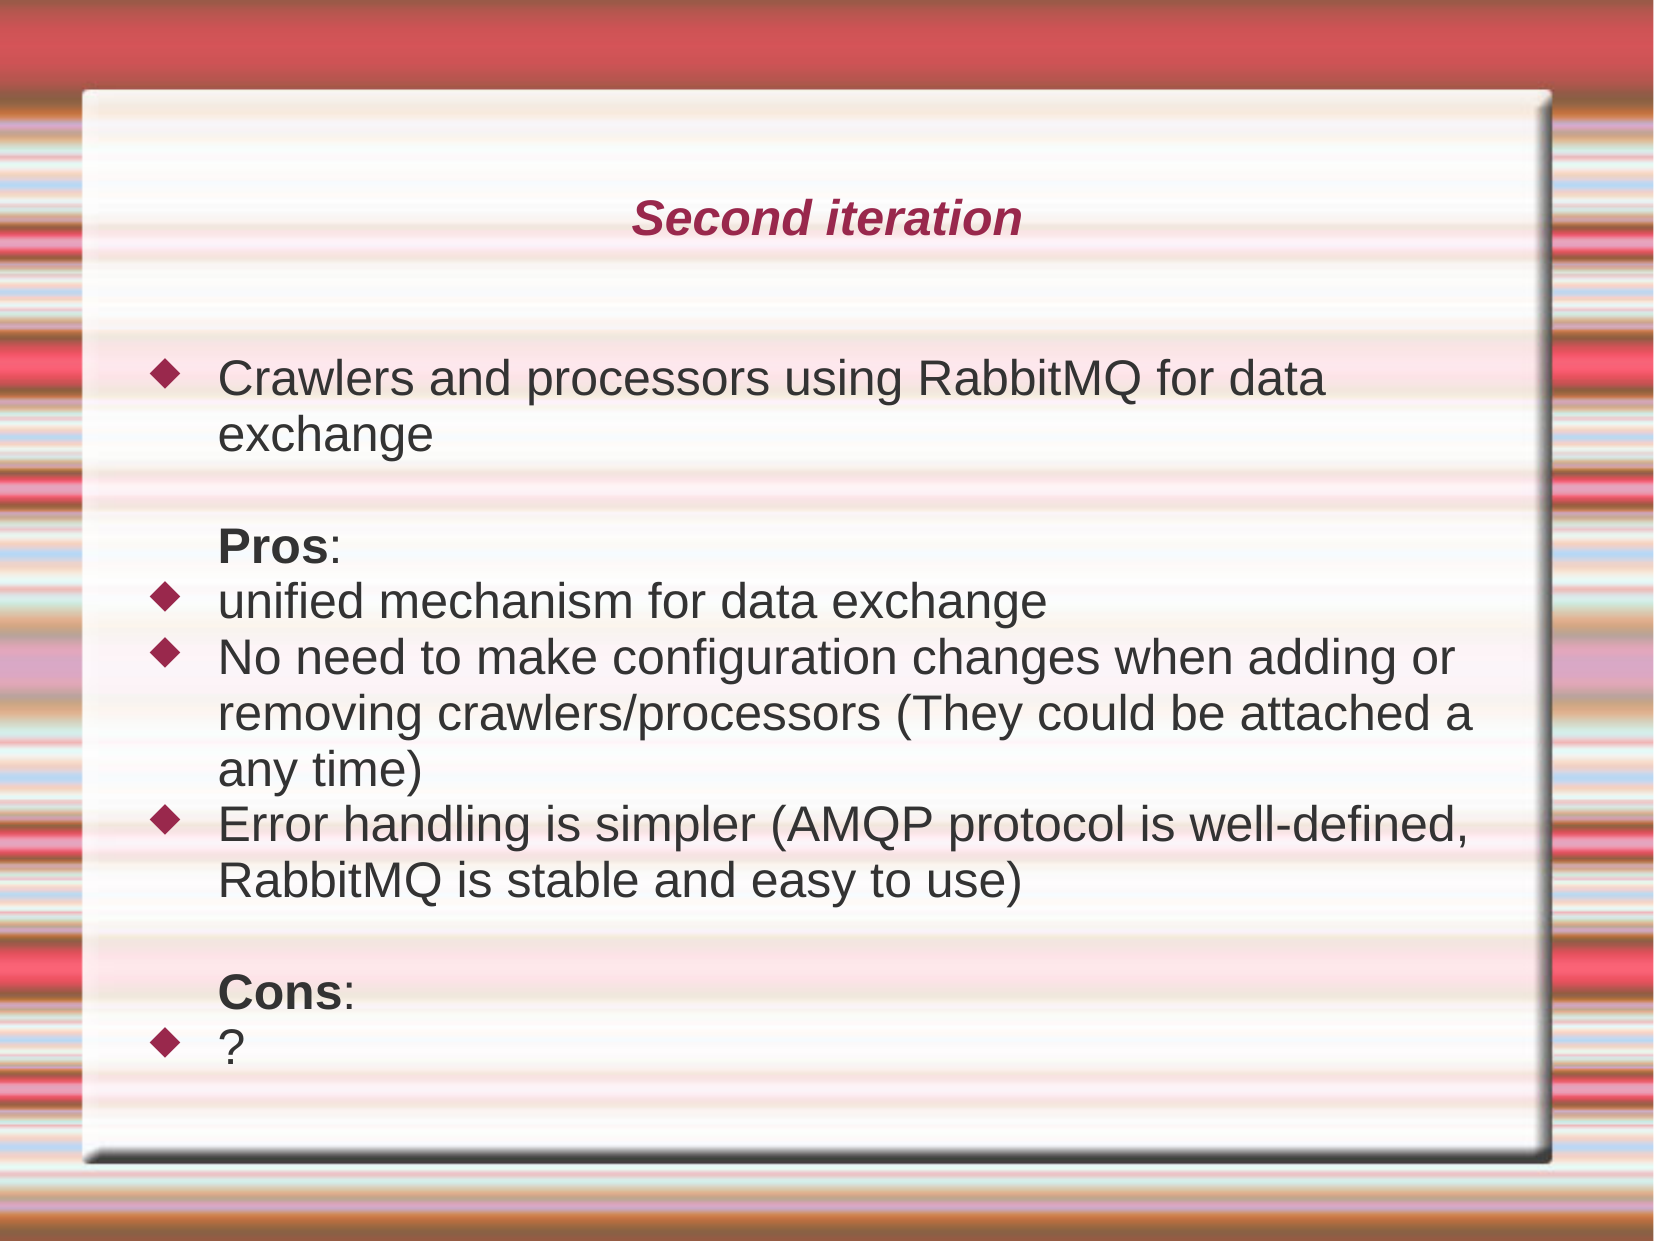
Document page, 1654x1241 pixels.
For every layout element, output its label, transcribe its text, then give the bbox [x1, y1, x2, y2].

list Crawlers and processors using RabbitMQ for data exchange Pros: unified mechanism for data exchange No need to make configuration changes when adding or removing crawlers/processors (They could be attached a any time) Error handling is simpler (AMQP protocol is well-defined, RabbitMQ is stable and easy to use) Cons: ? [134, 350, 1516, 1170]
title Second iteration [121, 114, 1534, 322]
picture [0, 0, 1654, 1241]
